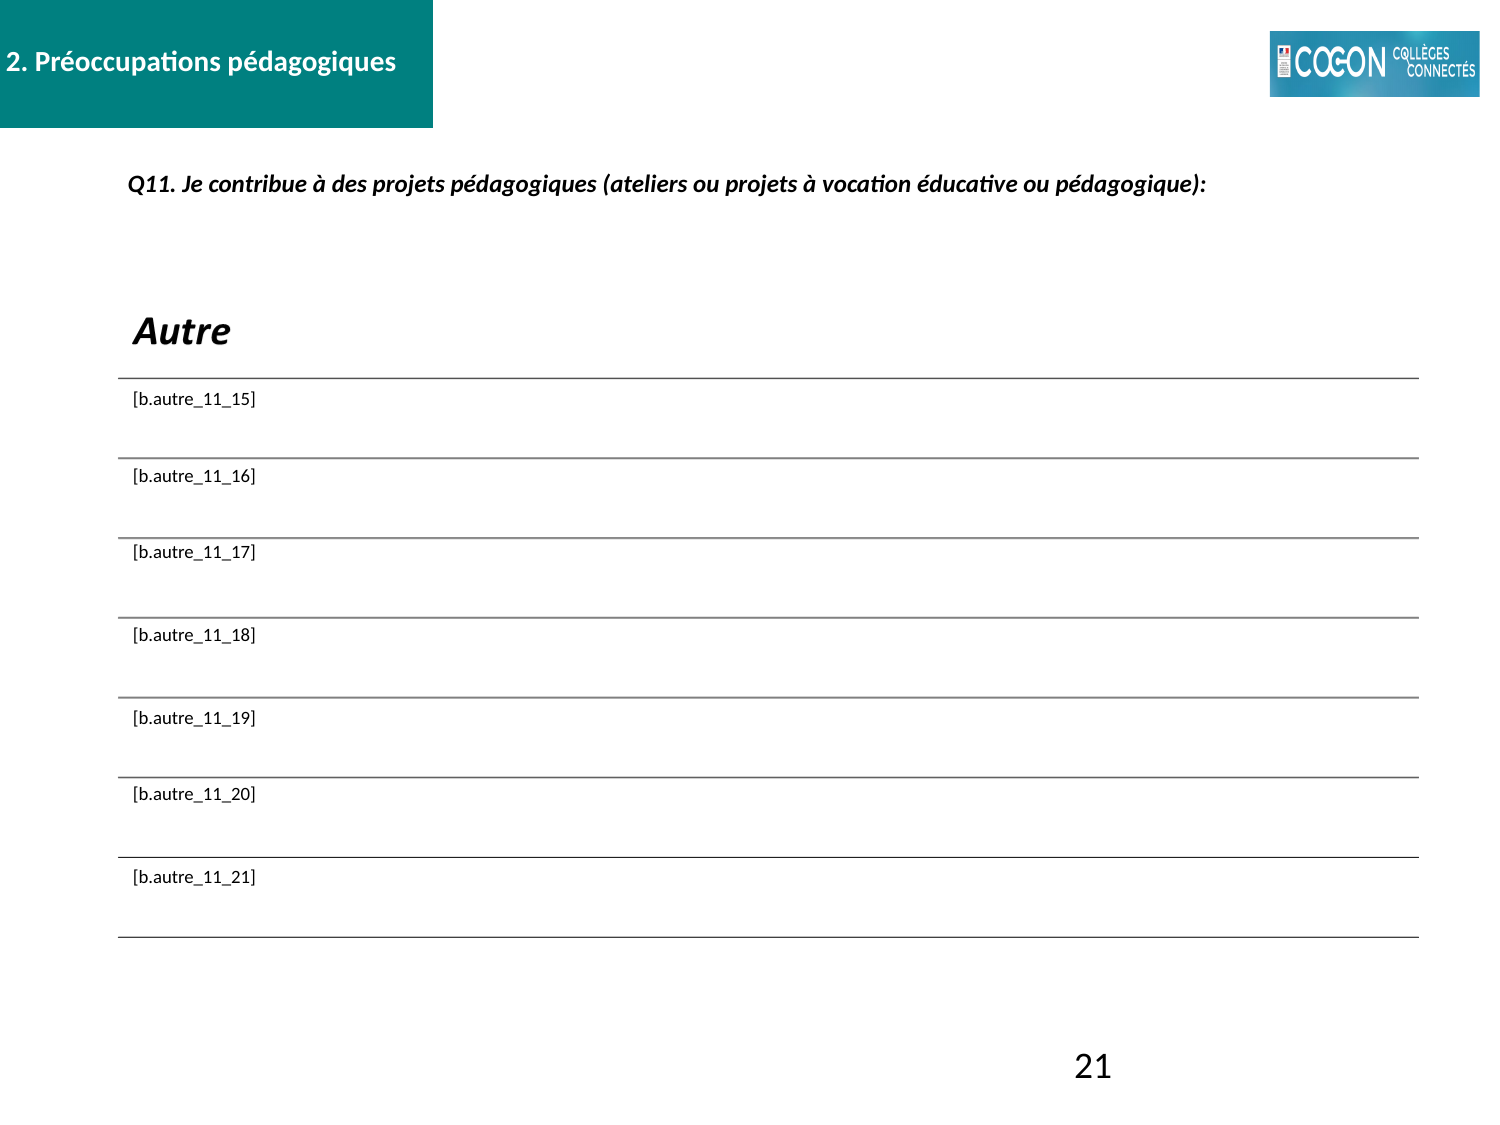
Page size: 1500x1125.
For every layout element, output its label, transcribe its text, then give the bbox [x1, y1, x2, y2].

text_box <numéro> [1059, 1042, 1397, 1103]
text_box [b.autre_11_19] [118, 702, 1419, 779]
text_box [b.autre_11_17] [118, 537, 1419, 615]
text_box [b.autre_11_16] [118, 460, 1419, 537]
picture [1269, 31, 1480, 97]
text_box [b.autre_11_15] [118, 383, 1419, 460]
text_box [b.autre_11_18] [118, 620, 1419, 697]
text_box 2. Préoccupations pédagogiques [0, 0, 433, 128]
text_box [b.autre_11_20] [118, 779, 1419, 857]
text_box Q11. Je contribue à des projets pédagogiques (ateliers ou projets à vocation éducative ou pédagogique): [112, 166, 1407, 221]
text_box [b.autre_11_21] [118, 862, 1419, 939]
picture [108, 292, 1419, 938]
